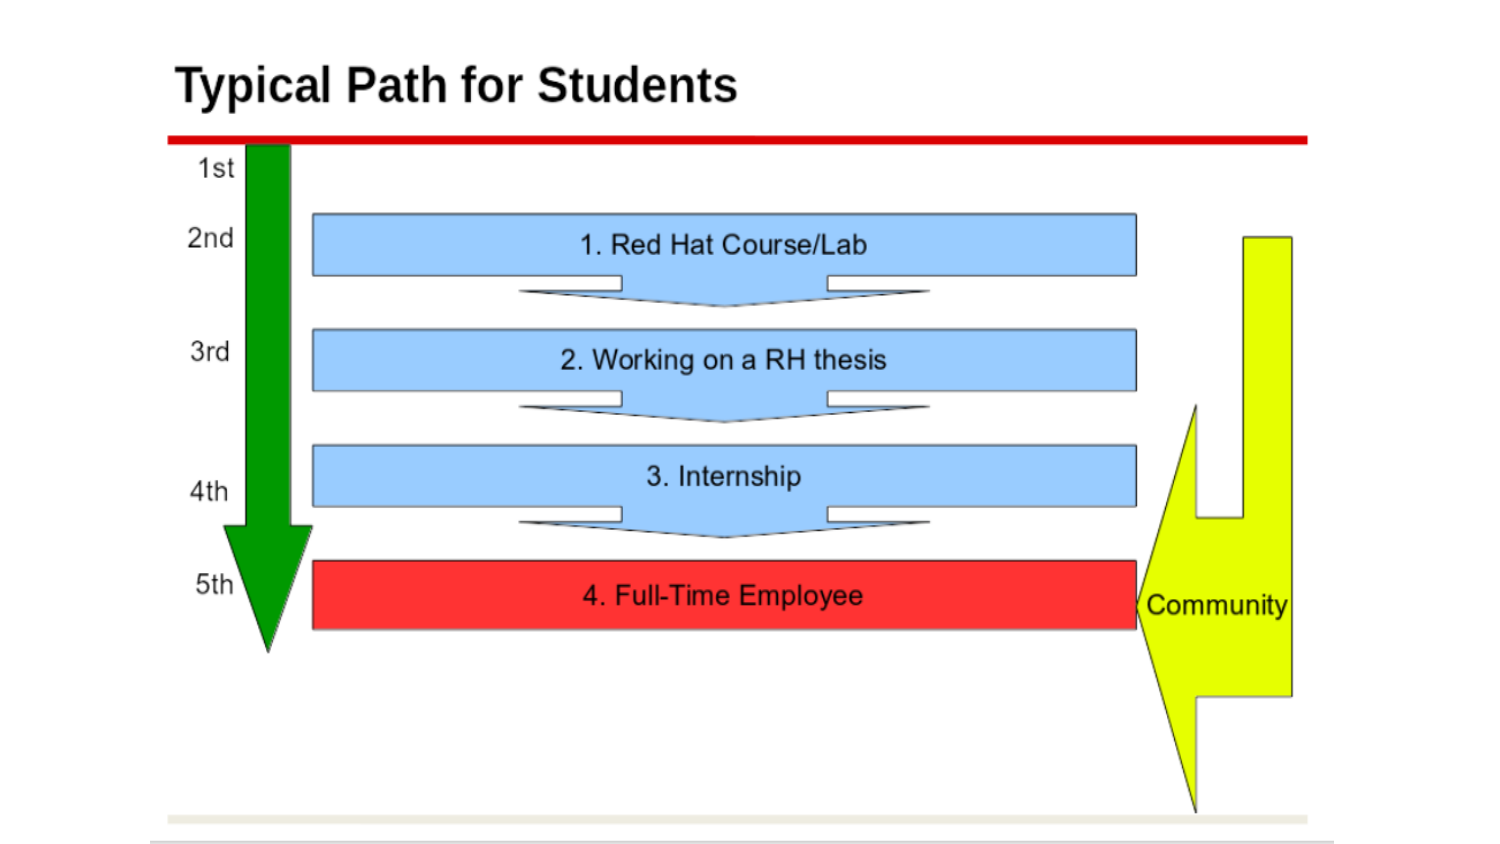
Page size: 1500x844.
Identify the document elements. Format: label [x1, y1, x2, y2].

picture [150, 0, 1334, 844]
